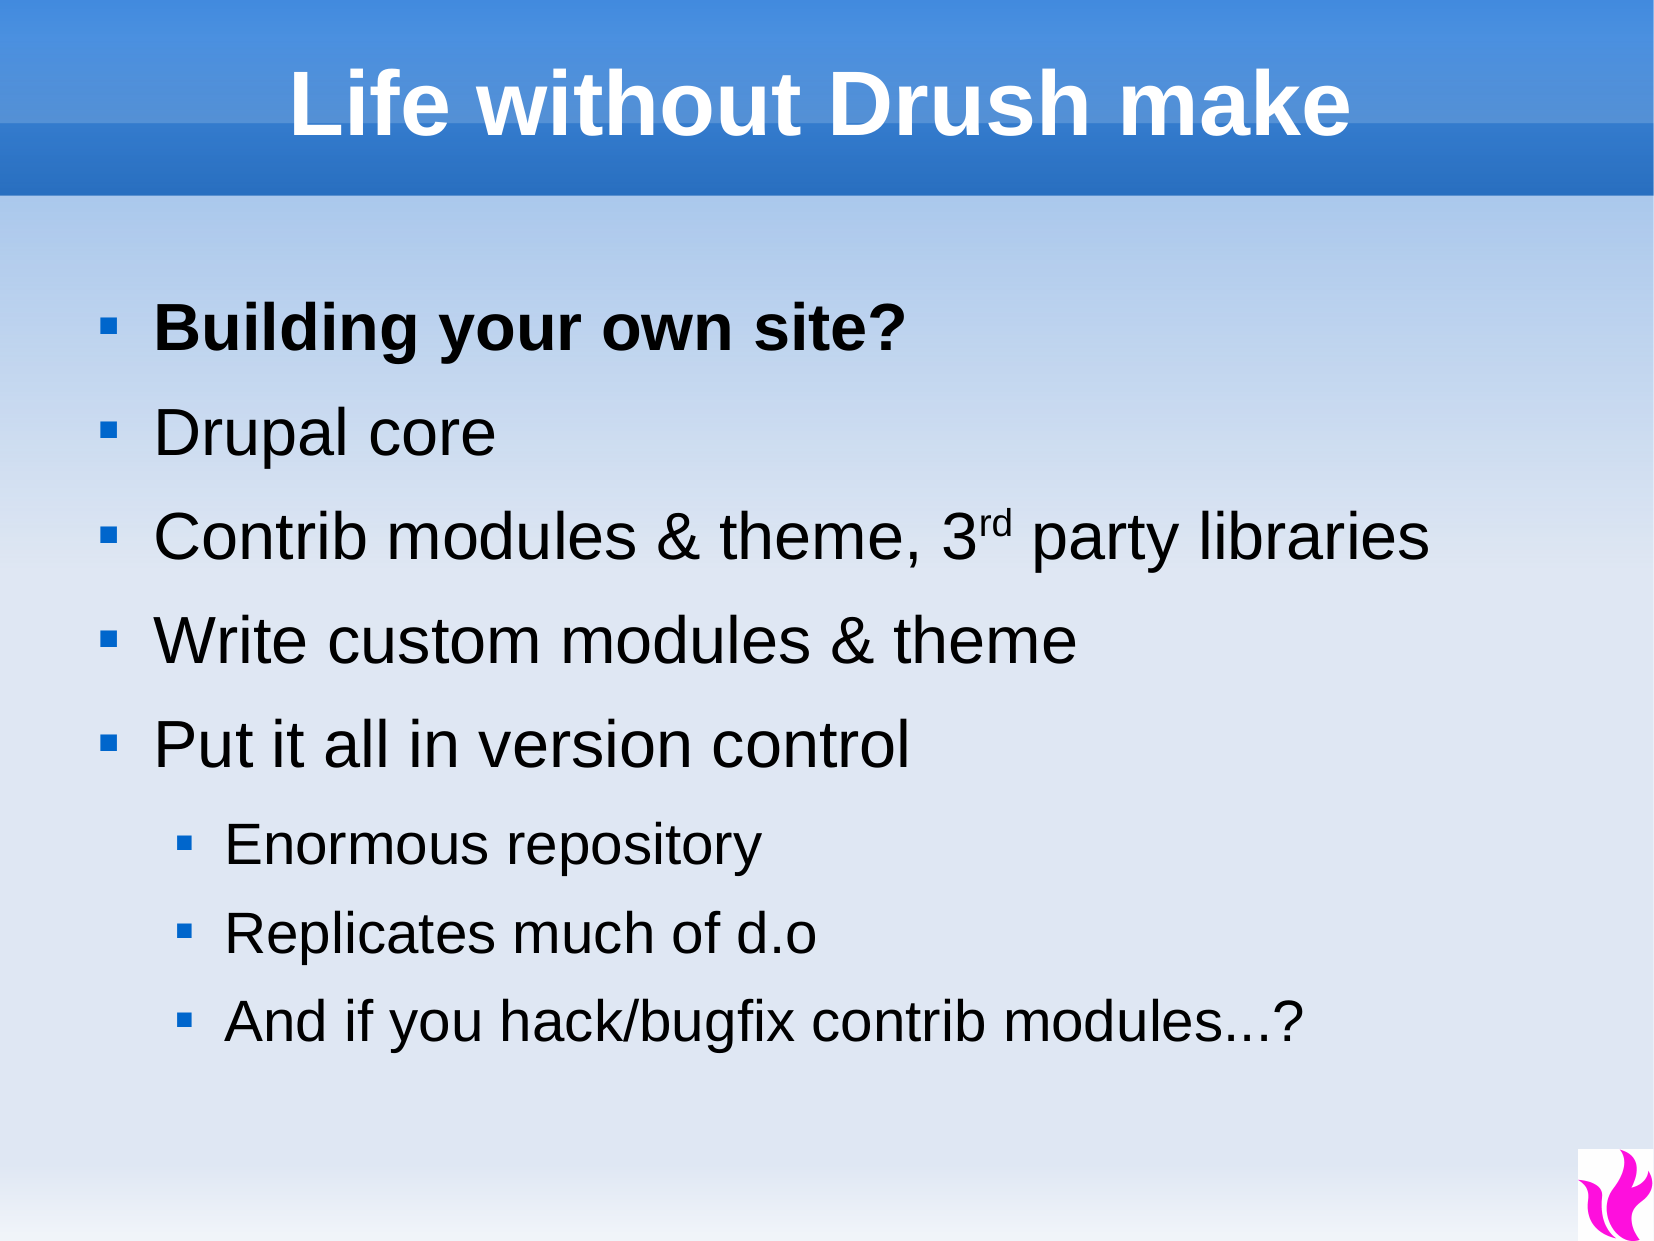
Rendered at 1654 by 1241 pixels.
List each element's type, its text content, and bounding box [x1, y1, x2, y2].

title Life without Drush make [76, 7, 1565, 200]
list Building your own site? Drupal core Contrib modules & theme, 3rd party libraries Write custom modules & theme Put it all in version control Enormous repository Replicates much of d.o And if you hack/bugfix contrib modules...? [82, 290, 1571, 1094]
picture [0, 0, 1654, 1241]
